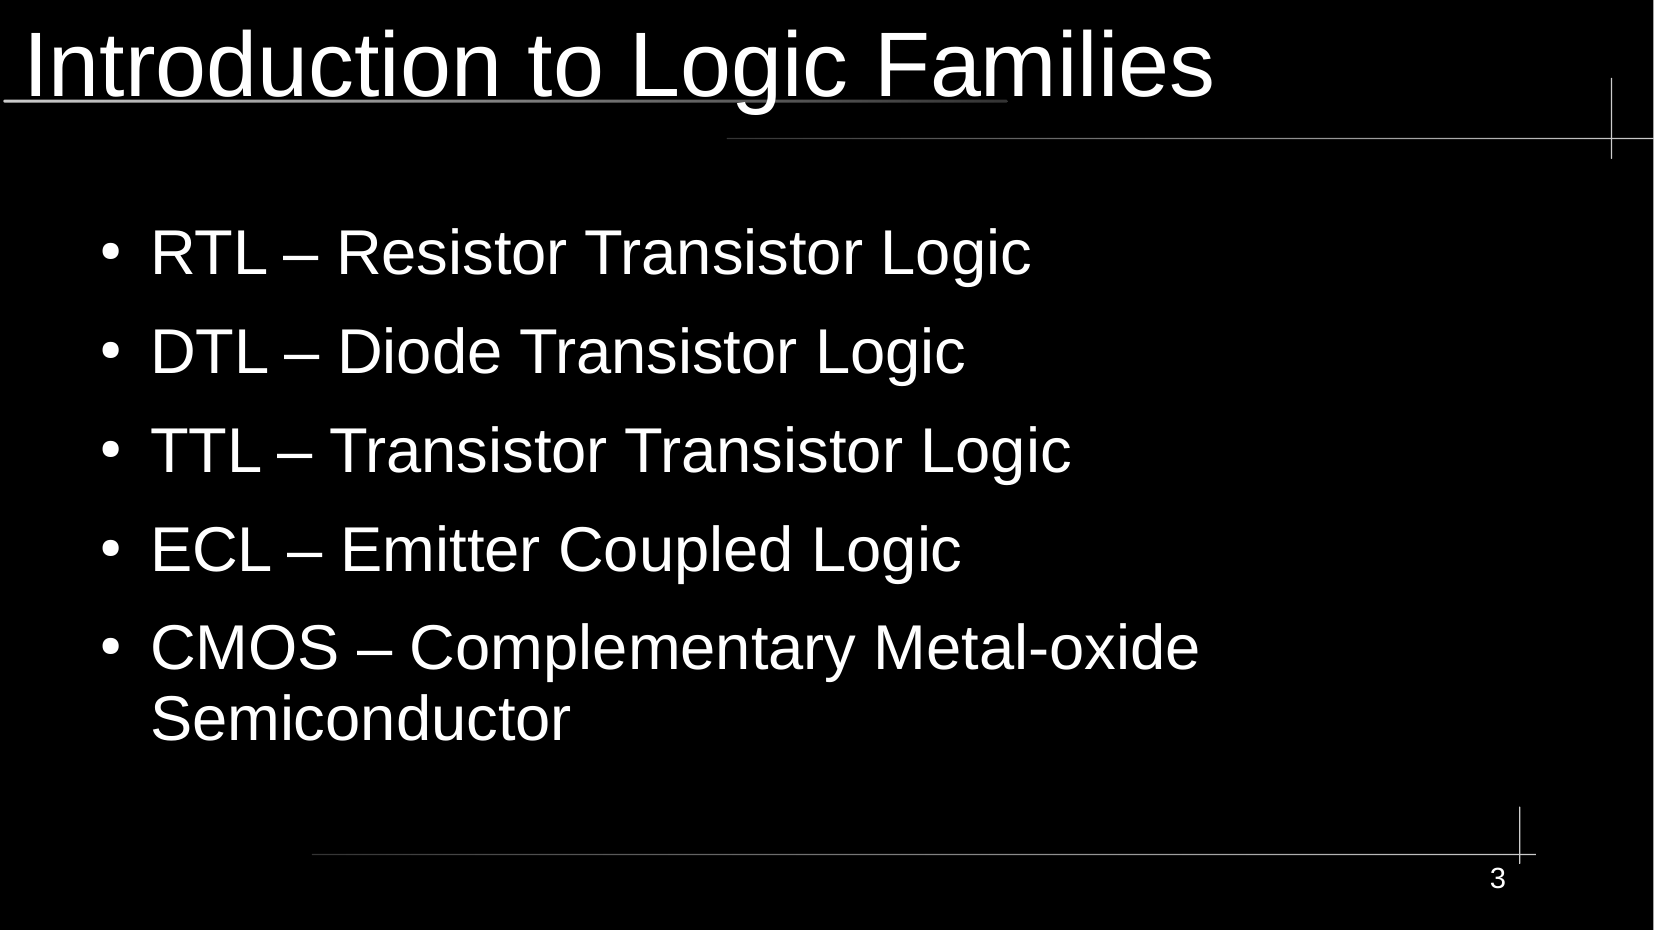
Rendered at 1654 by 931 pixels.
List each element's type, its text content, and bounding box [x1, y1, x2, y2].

list RTL – Resistor Transistor Logic DTL – Diode Transistor Logic TTL – Transistor Transistor Logic ECL – Emitter Coupled Logic CMOS – Complementary Metal-oxide Semiconductor [82, 217, 1571, 758]
title Introduction to Logic Families [23, 11, 1589, 119]
